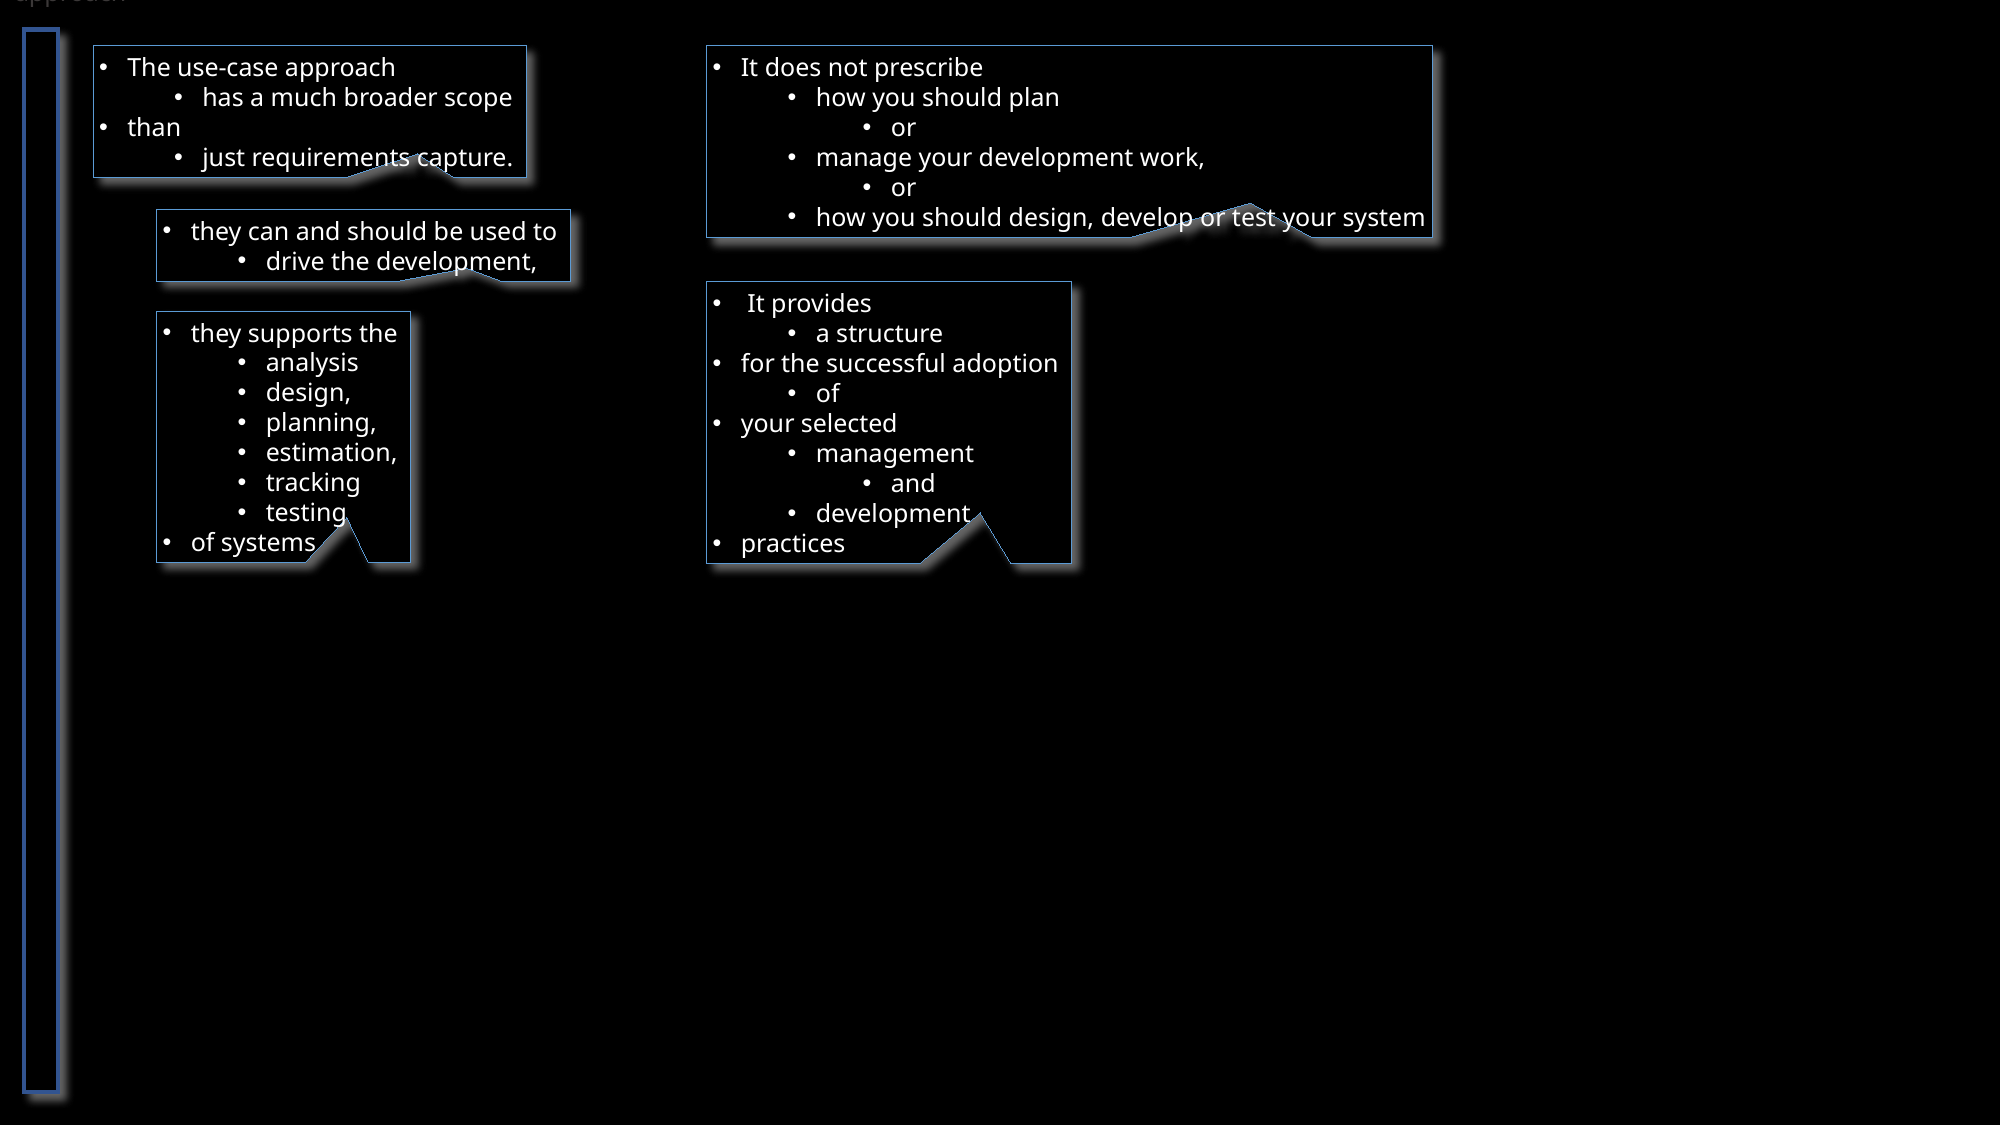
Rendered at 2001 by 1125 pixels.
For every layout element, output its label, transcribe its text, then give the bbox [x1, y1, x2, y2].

text_box The use-case approach has a much broader scope than just requirements capture. [93, 45, 527, 178]
text_box they supports the analysis design, planning, estimation, tracking testing of systems [156, 311, 411, 563]
title 2.1.1 approach [0, 0, 183, 1011]
text_box It provides a structure for the successful adoption of your selected management and development practices [706, 281, 1072, 564]
text_box [23, 29, 58, 1093]
text_box It does not prescribe how you should plan or manage your development work, or how you should design, develop or test your system [706, 45, 1433, 238]
text_box they can and should be used to drive the development, [156, 209, 571, 282]
